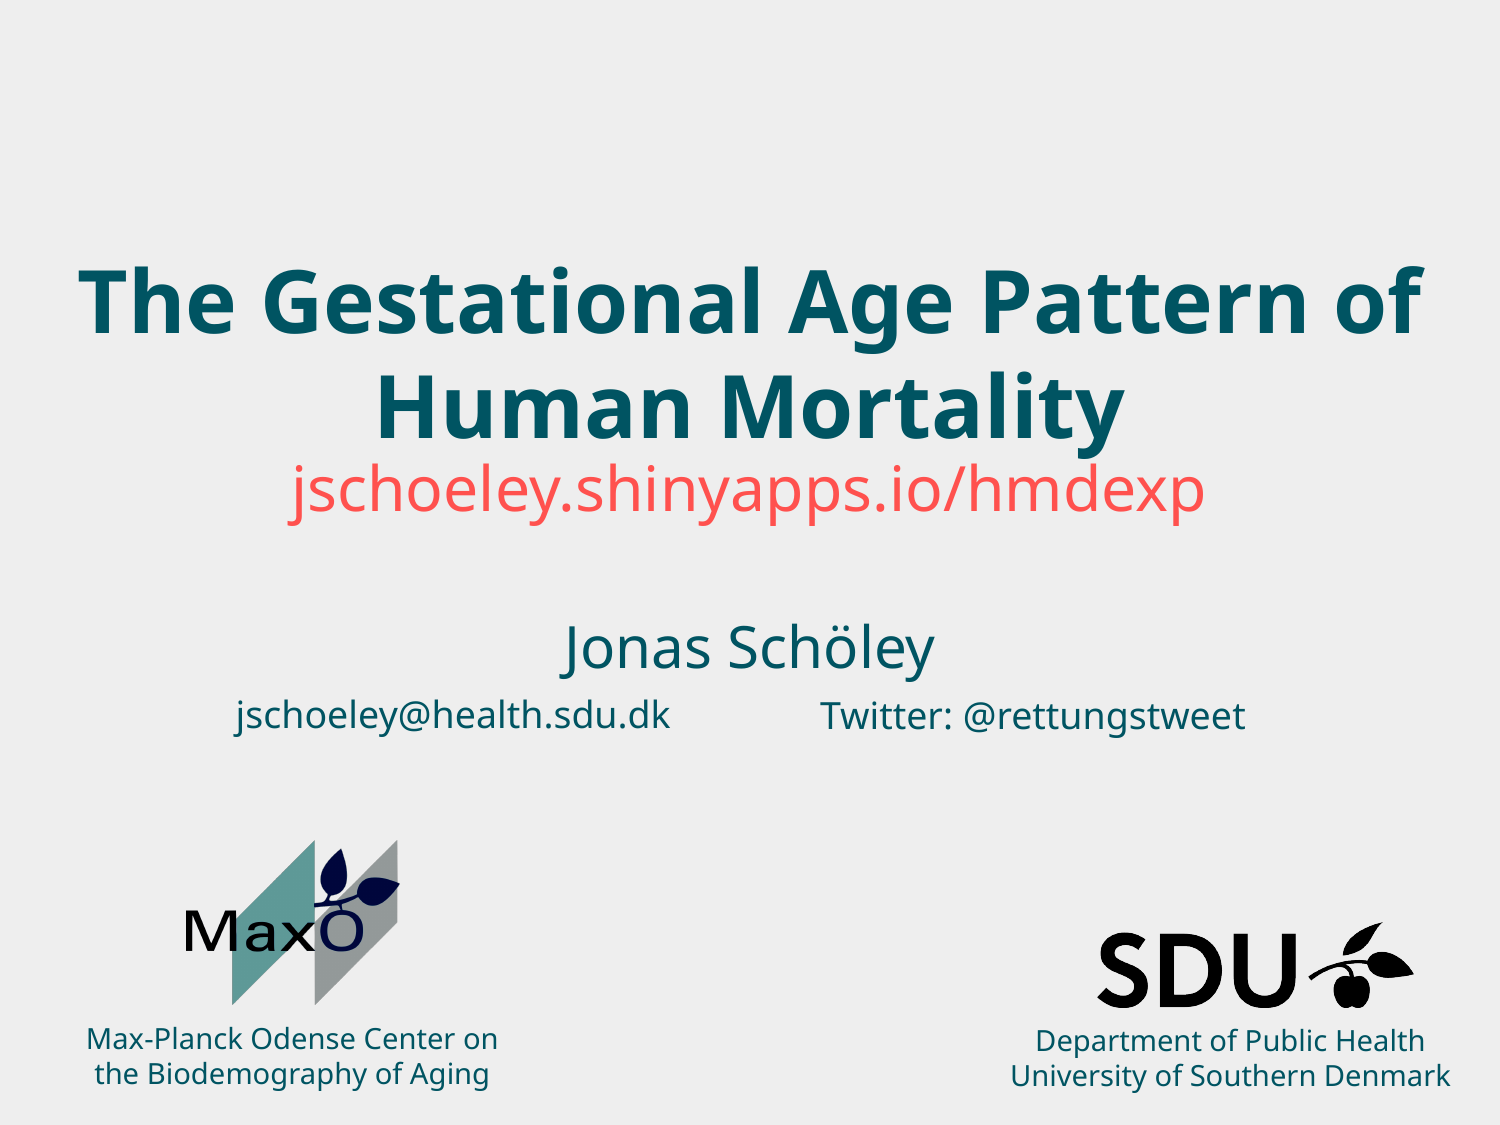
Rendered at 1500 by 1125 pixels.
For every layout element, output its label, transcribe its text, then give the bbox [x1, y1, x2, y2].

text_box Twitter: @rettungstweet [769, 659, 1262, 770]
text_box jschoeley@health.sdu.dk [220, 658, 713, 768]
text_box Max-Planck Odense Center on the Biodemography of Aging [51, 1004, 534, 1090]
picture [1097, 922, 1414, 1007]
text_box jschoeley.shinyapps.io/hmdexp [0, 391, 1500, 583]
subtitle Jonas Schöley [51, 594, 1449, 769]
title The Gestational Age Pattern of Human Mortality [51, 212, 1449, 391]
text_box Department of Public Health University of Southern Denmark [961, 1007, 1500, 1125]
picture [186, 840, 400, 1004]
